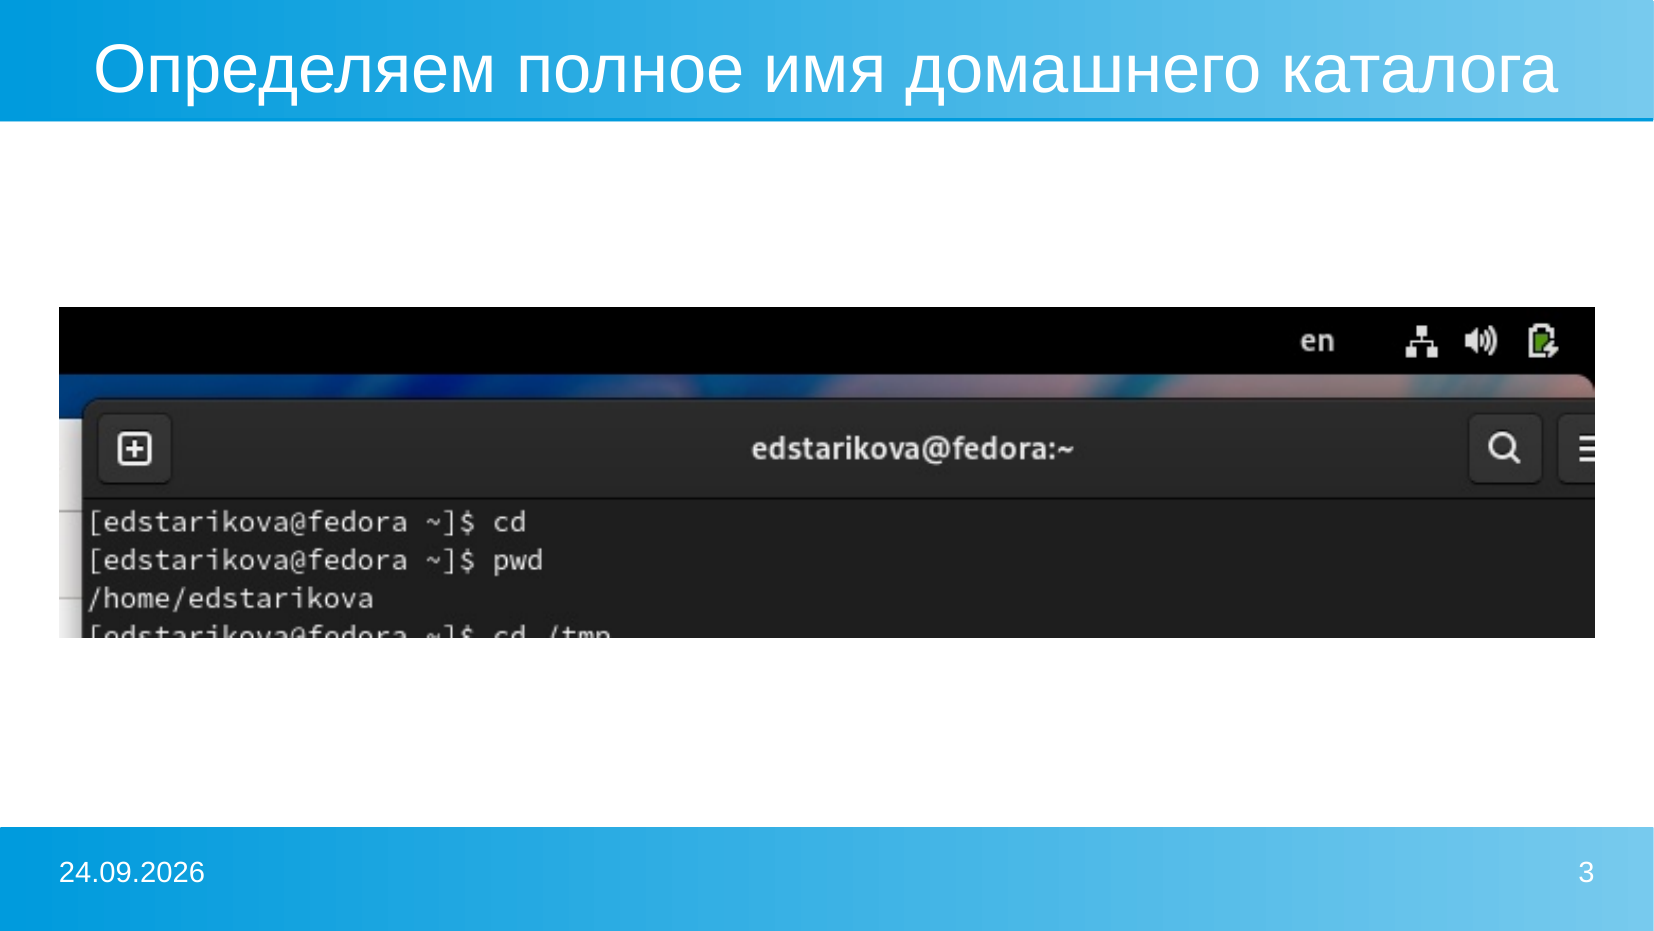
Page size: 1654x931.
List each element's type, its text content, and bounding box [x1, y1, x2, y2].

title Определяем полное имя домашнего каталога [59, 29, 1595, 108]
picture [59, 307, 1595, 638]
